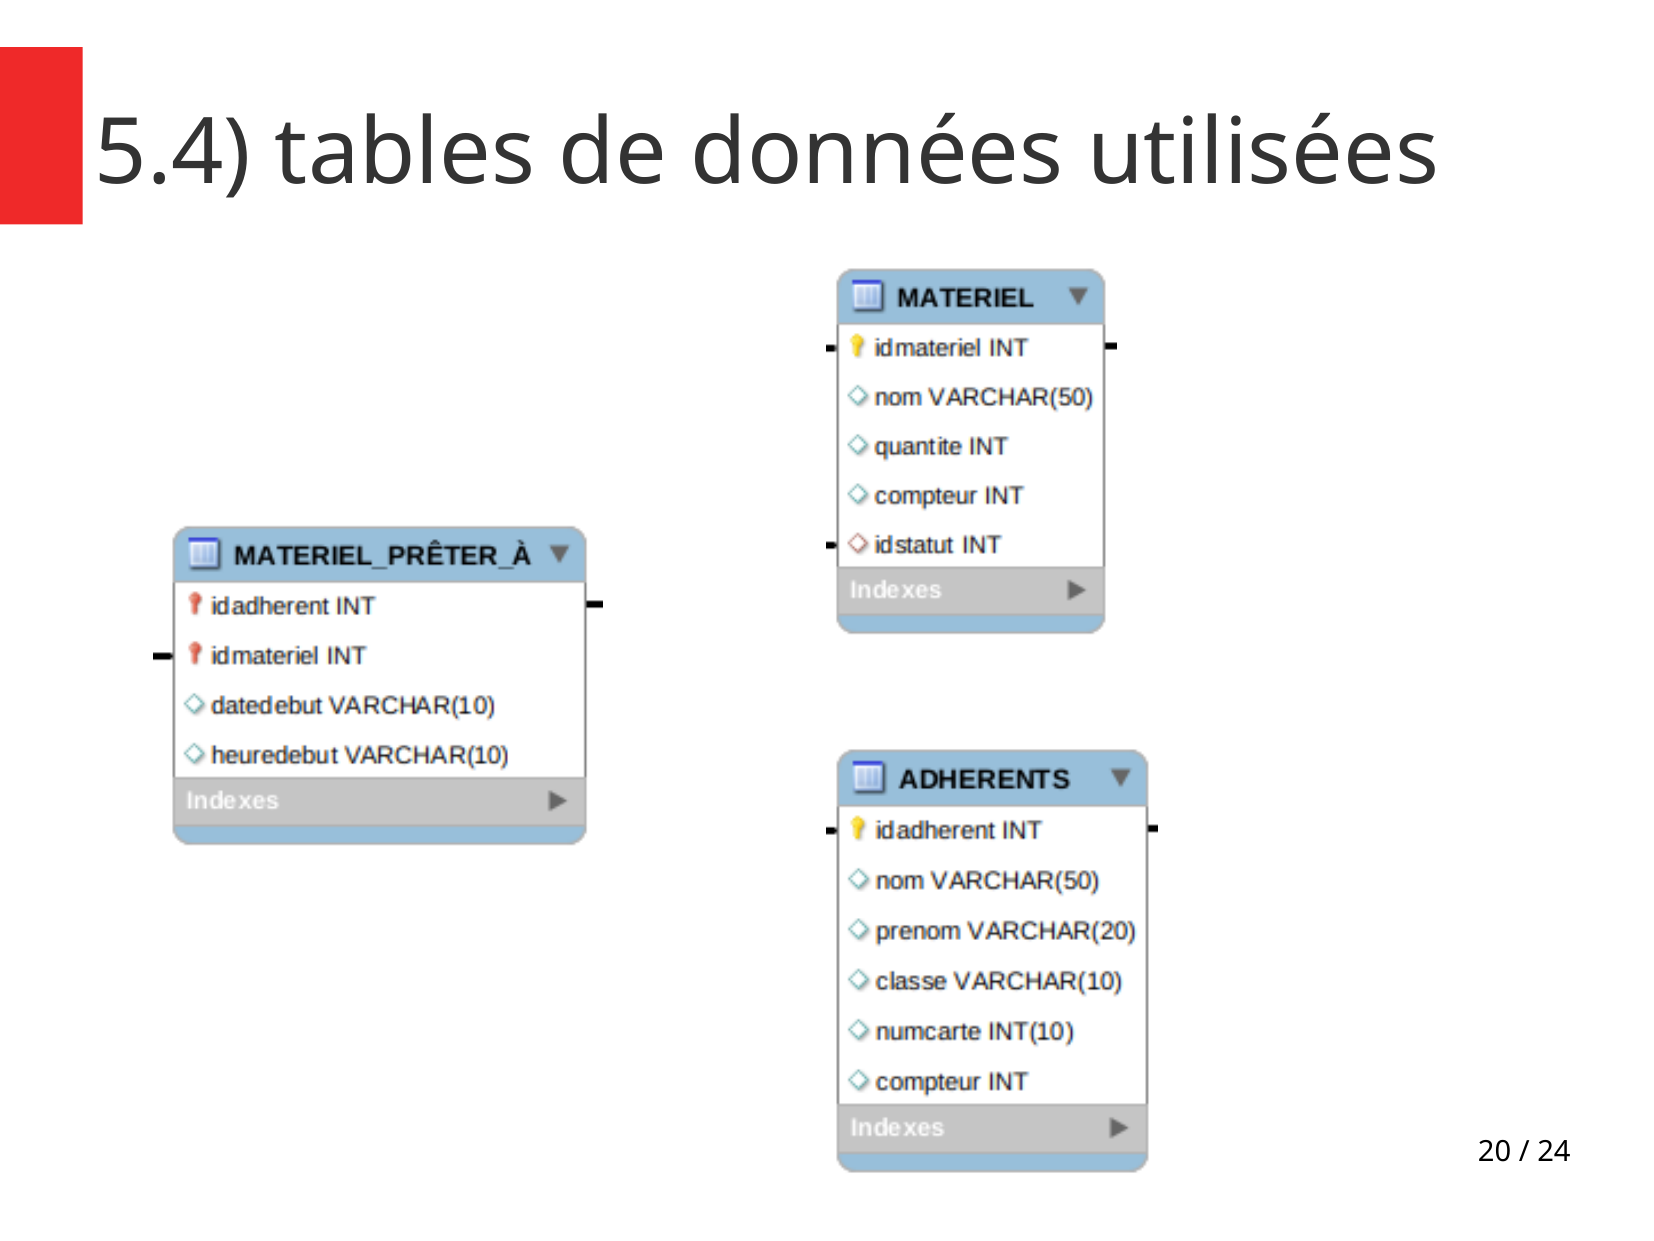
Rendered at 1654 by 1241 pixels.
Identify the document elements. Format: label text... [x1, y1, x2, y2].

picture [826, 247, 1117, 650]
picture [826, 732, 1158, 1189]
title 5.4) tables de données utilisées [94, 59, 1654, 237]
picture [153, 484, 603, 859]
